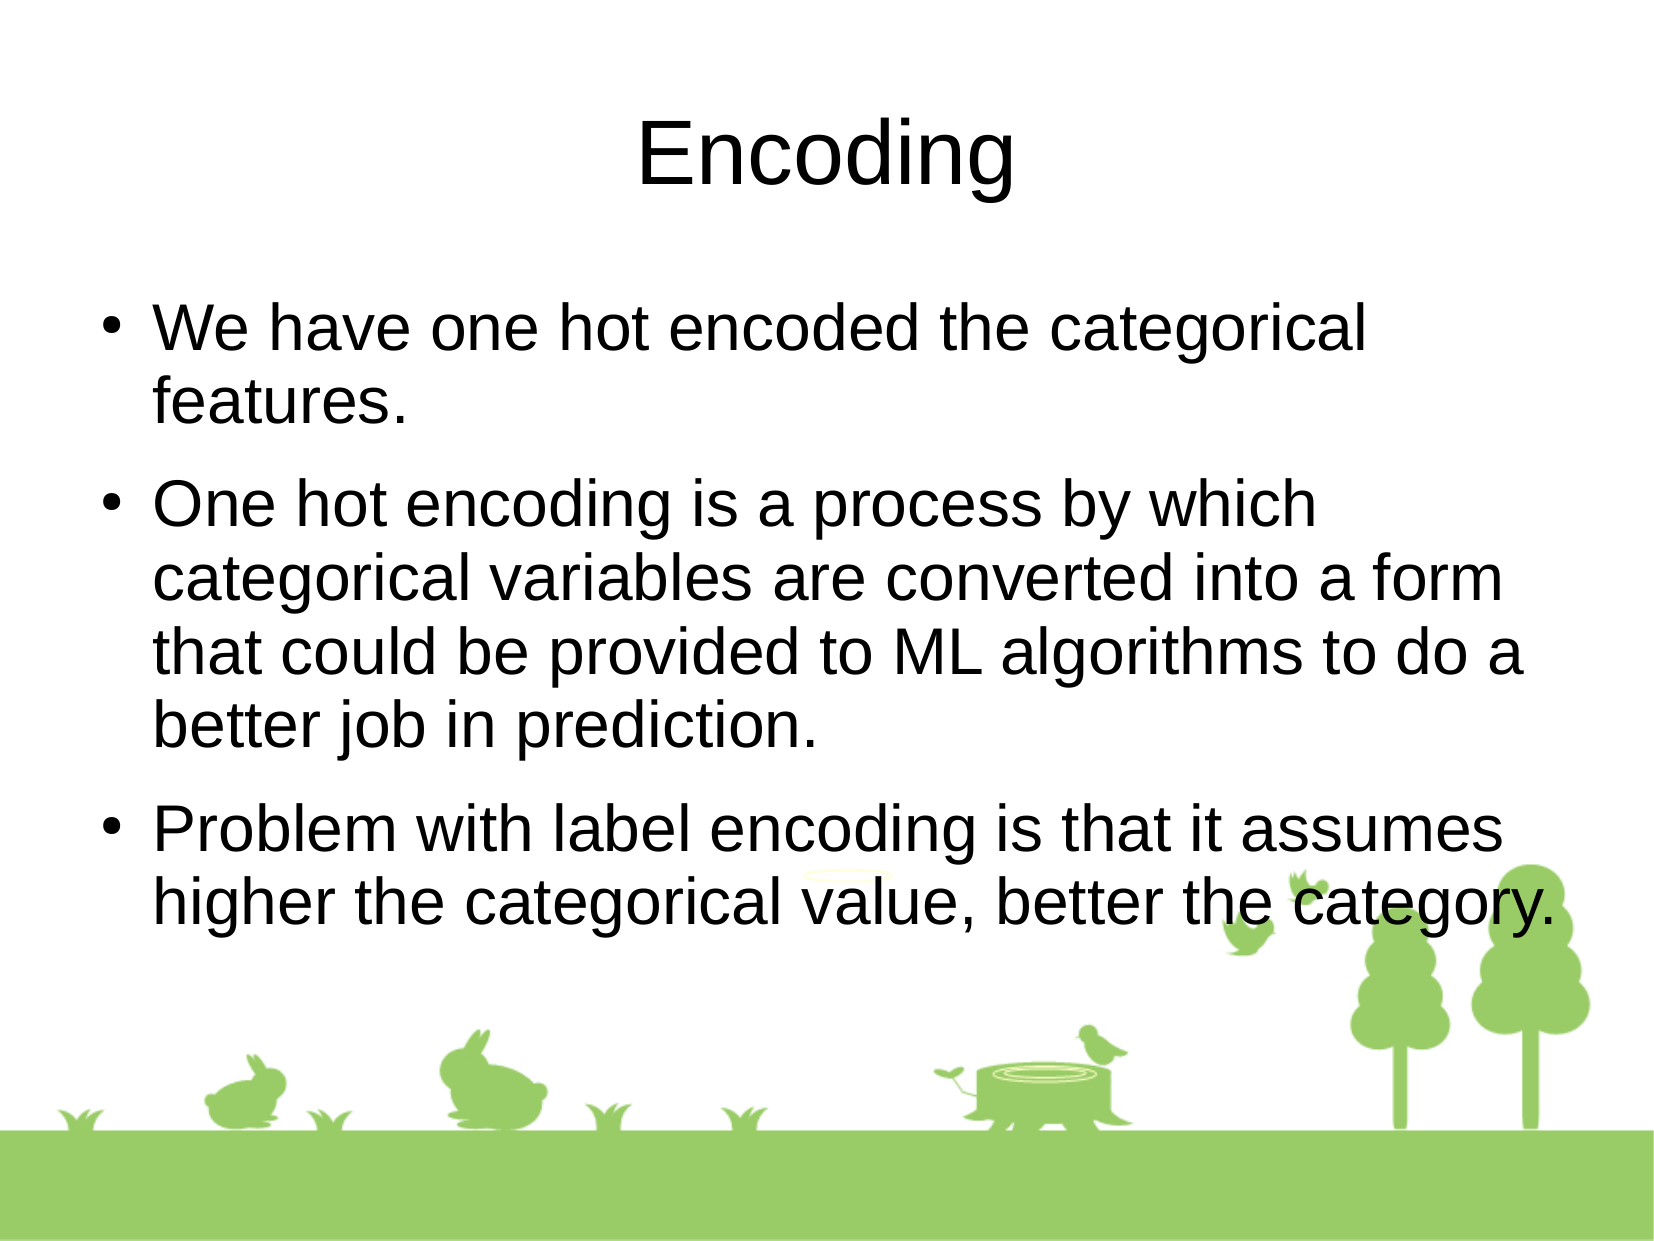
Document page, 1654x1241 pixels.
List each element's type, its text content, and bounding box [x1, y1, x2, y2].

title Encoding [82, 49, 1571, 257]
list We have one hot encoded the categorical features. One hot encoding is a process by which categorical variables are converted into a form that could be provided to ML algorithms to do a better job in prediction. Problem with label encoding is that it assumes higher the categorical value, better the category. [82, 290, 1571, 1010]
picture [0, 0, 1654, 1241]
